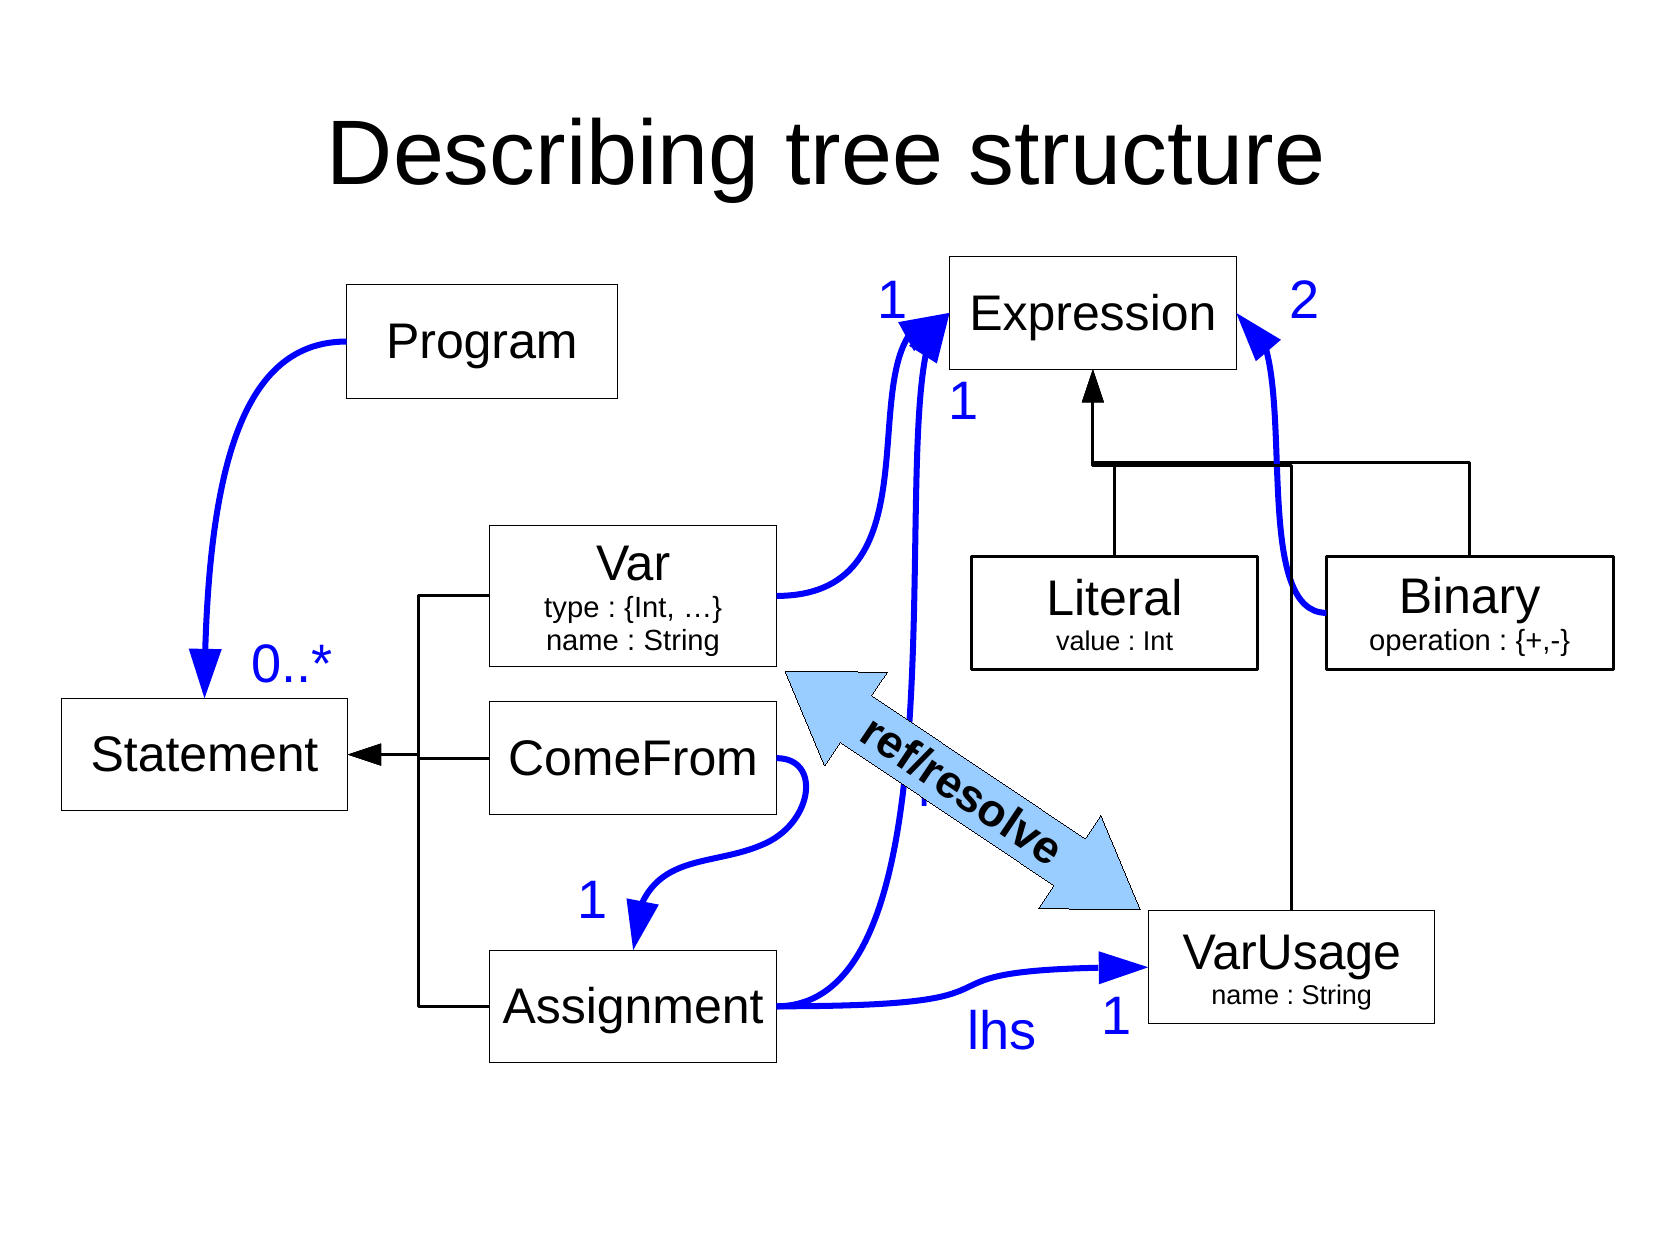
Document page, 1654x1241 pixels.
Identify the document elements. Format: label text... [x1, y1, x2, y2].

text_box Binary operation : {+,-} [1326, 556, 1614, 670]
text_box 2 [1275, 262, 1335, 338]
text_box ComeFrom [489, 701, 777, 815]
text_box lhs [952, 992, 1052, 1069]
text_box VarUsage name : String [1148, 910, 1435, 1024]
title Describing tree structure [82, 56, 1571, 250]
text_box 1 [933, 362, 994, 439]
text_box 1 [862, 262, 923, 338]
text_box Expression [949, 256, 1237, 370]
text_box Statement [61, 698, 348, 811]
text_box ref/resolve [785, 671, 1141, 910]
text_box Literal value : Int [971, 556, 1258, 670]
text_box 0..* [236, 625, 348, 702]
text_box Var type : {Int, …} name : String [489, 525, 777, 667]
text_box rhs [953, 749, 1010, 787]
text_box rhs [904, 786, 963, 826]
text_box 1 [1087, 978, 1148, 1241]
text_box Program [346, 284, 618, 399]
text_box Assignment [489, 950, 777, 1063]
text_box 1 [562, 862, 623, 938]
